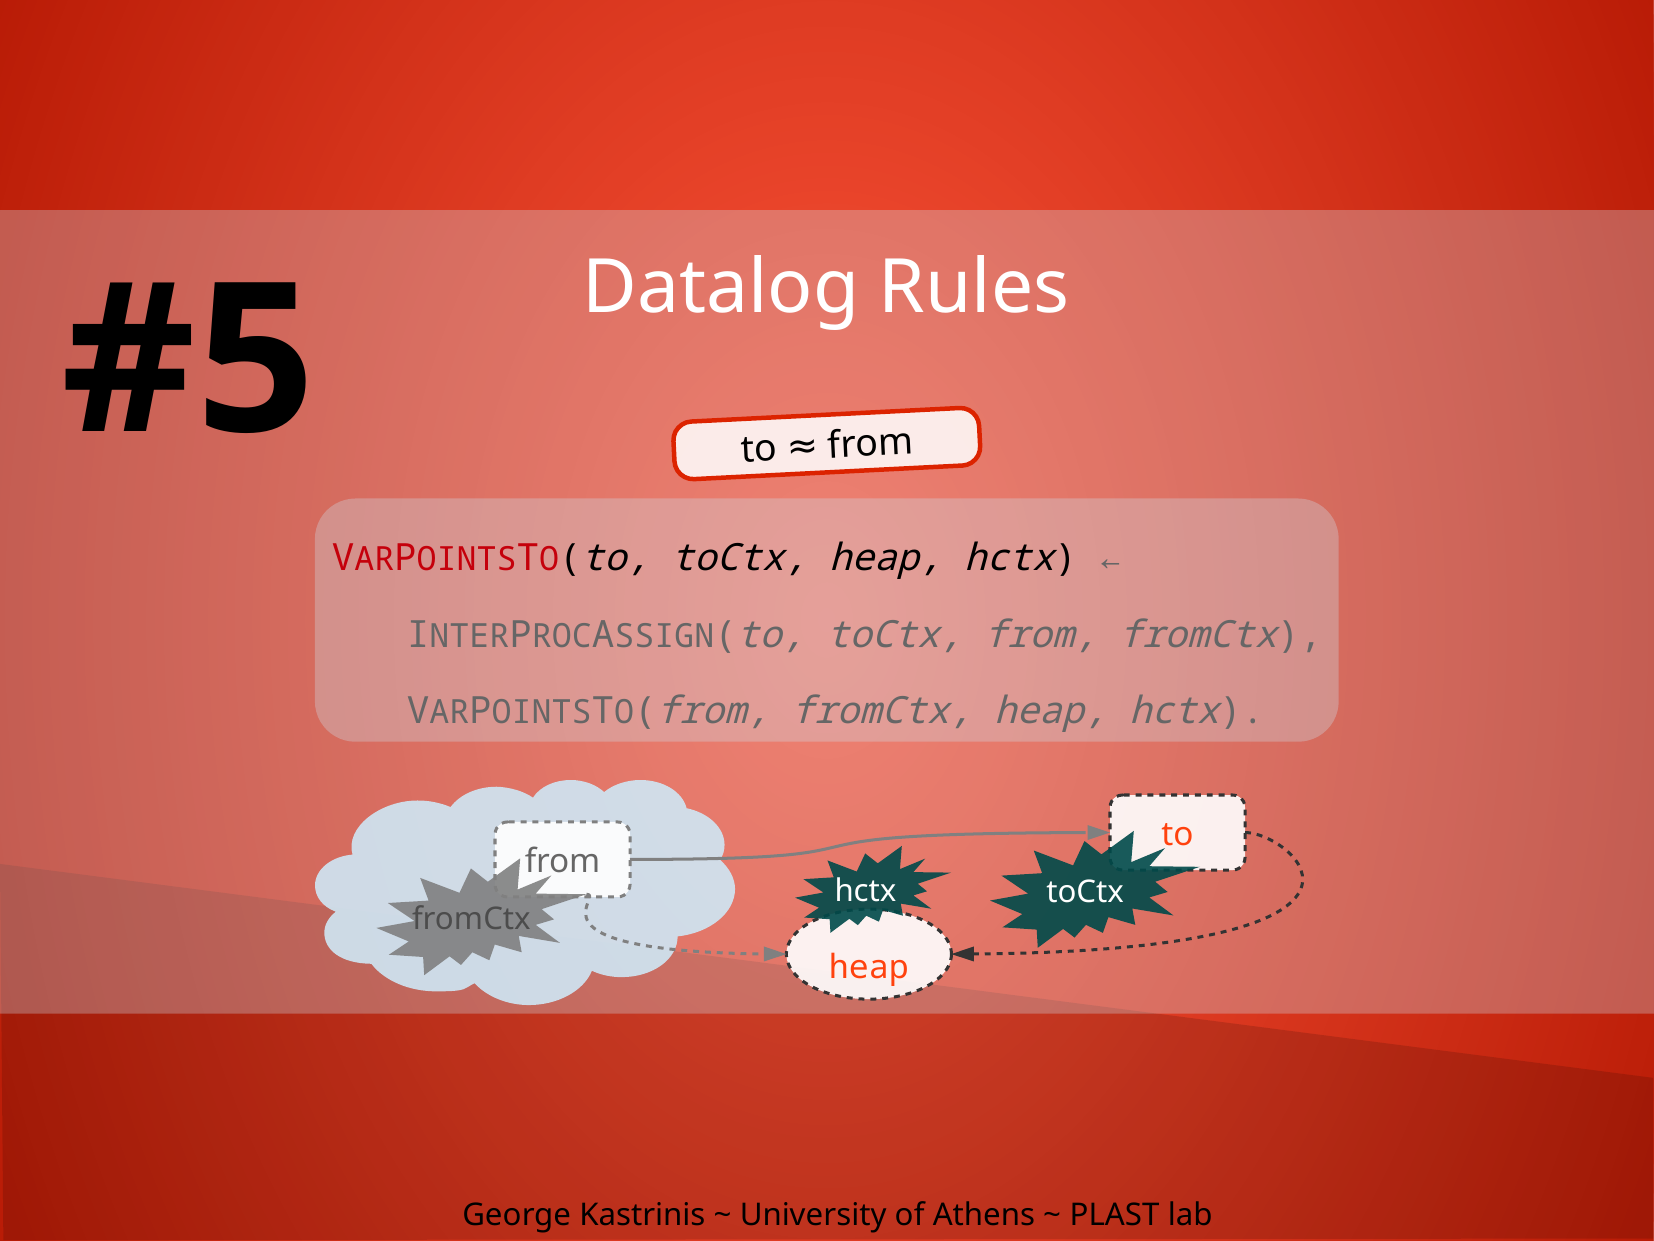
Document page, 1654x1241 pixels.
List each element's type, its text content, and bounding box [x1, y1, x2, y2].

text_box heap [786, 911, 952, 1000]
text_box hctx [795, 845, 952, 933]
text_box to ≈ from [673, 408, 981, 480]
text_box Datalog Rules [568, 225, 1086, 331]
text_box George Kastrinis ~ University of Athens ~ PLAST lab [447, 1185, 1207, 1236]
text_box [0, 210, 1654, 1014]
text_box from [495, 821, 631, 897]
text_box to [1110, 795, 1246, 871]
text_box fromCtx [376, 858, 586, 976]
text_box #5 [46, 201, 361, 451]
text_box VARPOINTSTO(to, toCtx, heap, hctx) ← INTERPROCASSIGN(to, toCtx, from, fromCtx), VARPOINTSTO(from, fromCtx, heap, hctx). [314, 498, 1339, 742]
text_box toCtx [990, 830, 1201, 948]
